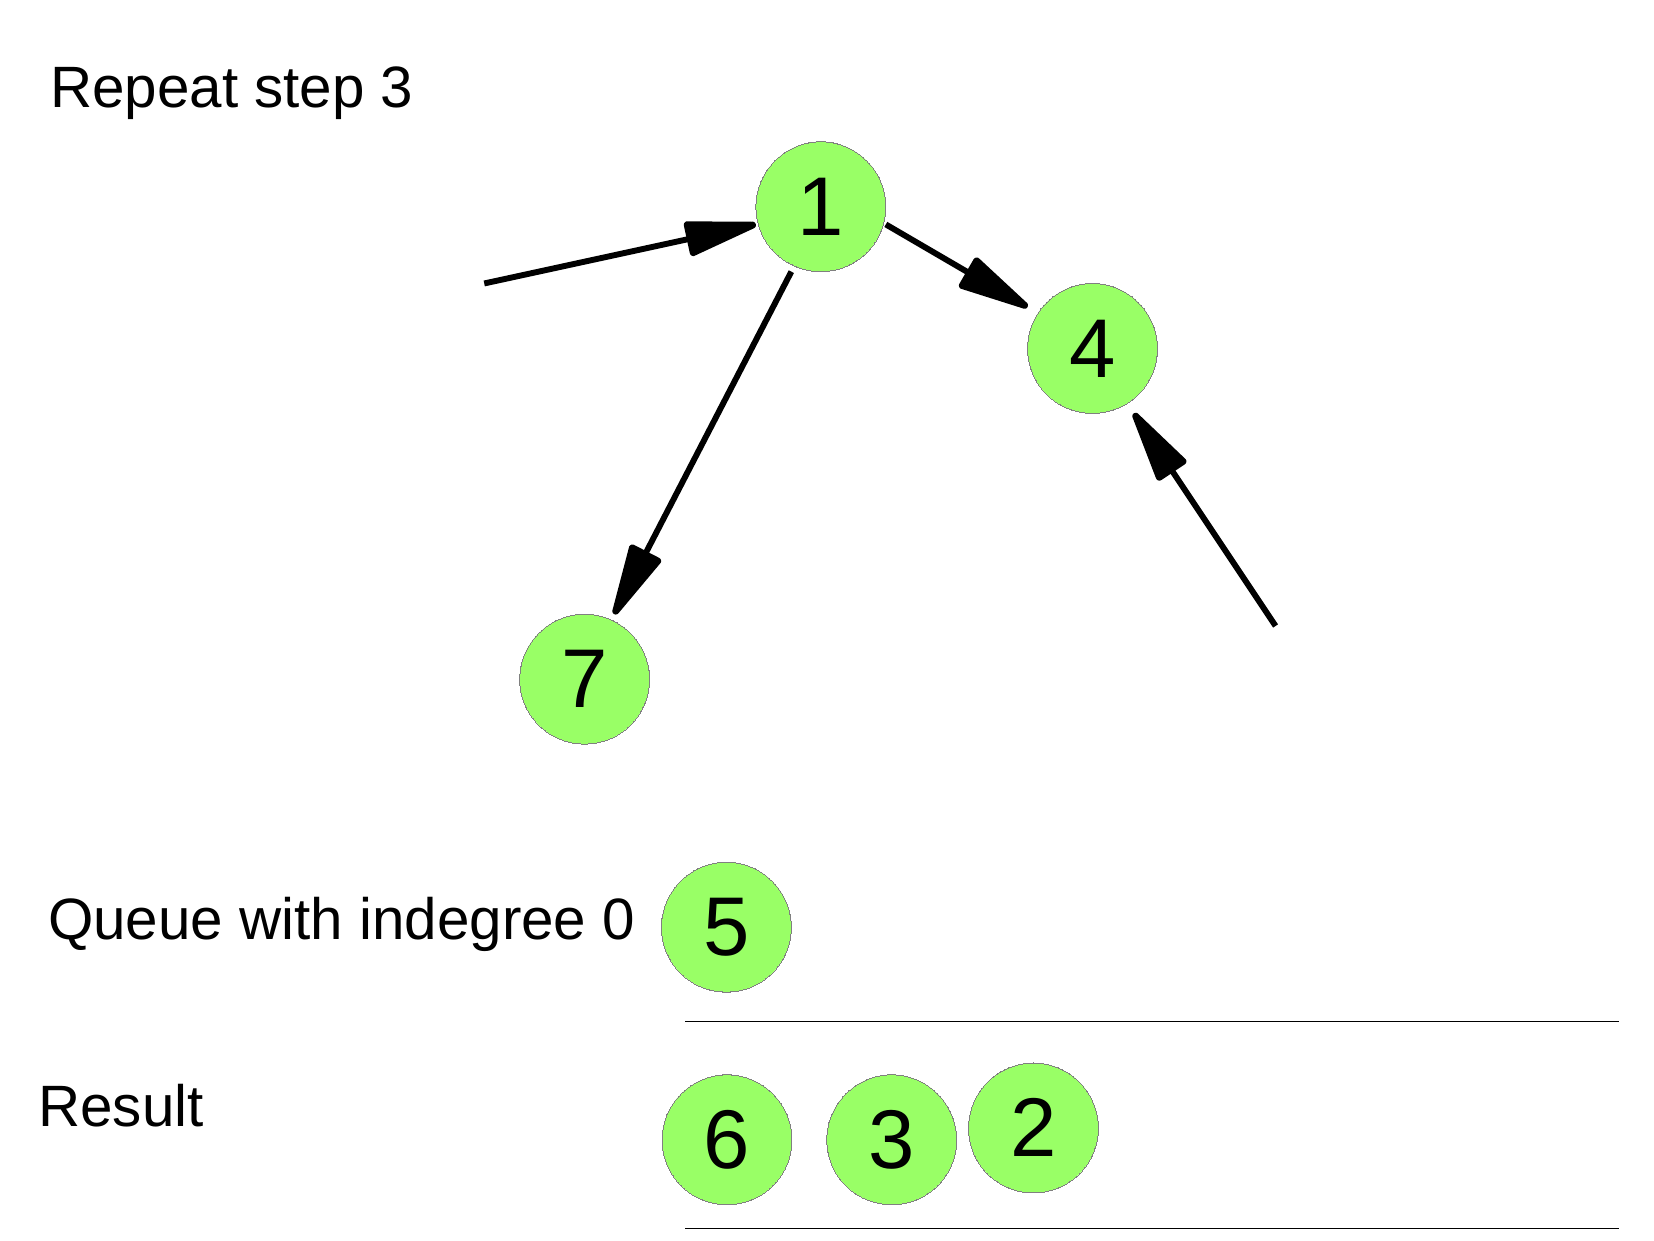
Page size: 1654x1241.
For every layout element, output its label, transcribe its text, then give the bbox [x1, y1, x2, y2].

text_box 7 [519, 614, 650, 745]
text_box Result [23, 1065, 219, 1146]
text_box 1 [755, 141, 886, 272]
text_box 3 [826, 1074, 957, 1205]
text_box Repeat step 3 [35, 47, 429, 128]
text_box 2 [968, 1062, 1099, 1193]
text_box Queue with indegree 0 [33, 879, 650, 960]
text_box 6 [662, 1074, 792, 1205]
text_box 4 [1027, 283, 1158, 414]
text_box 5 [661, 862, 792, 993]
